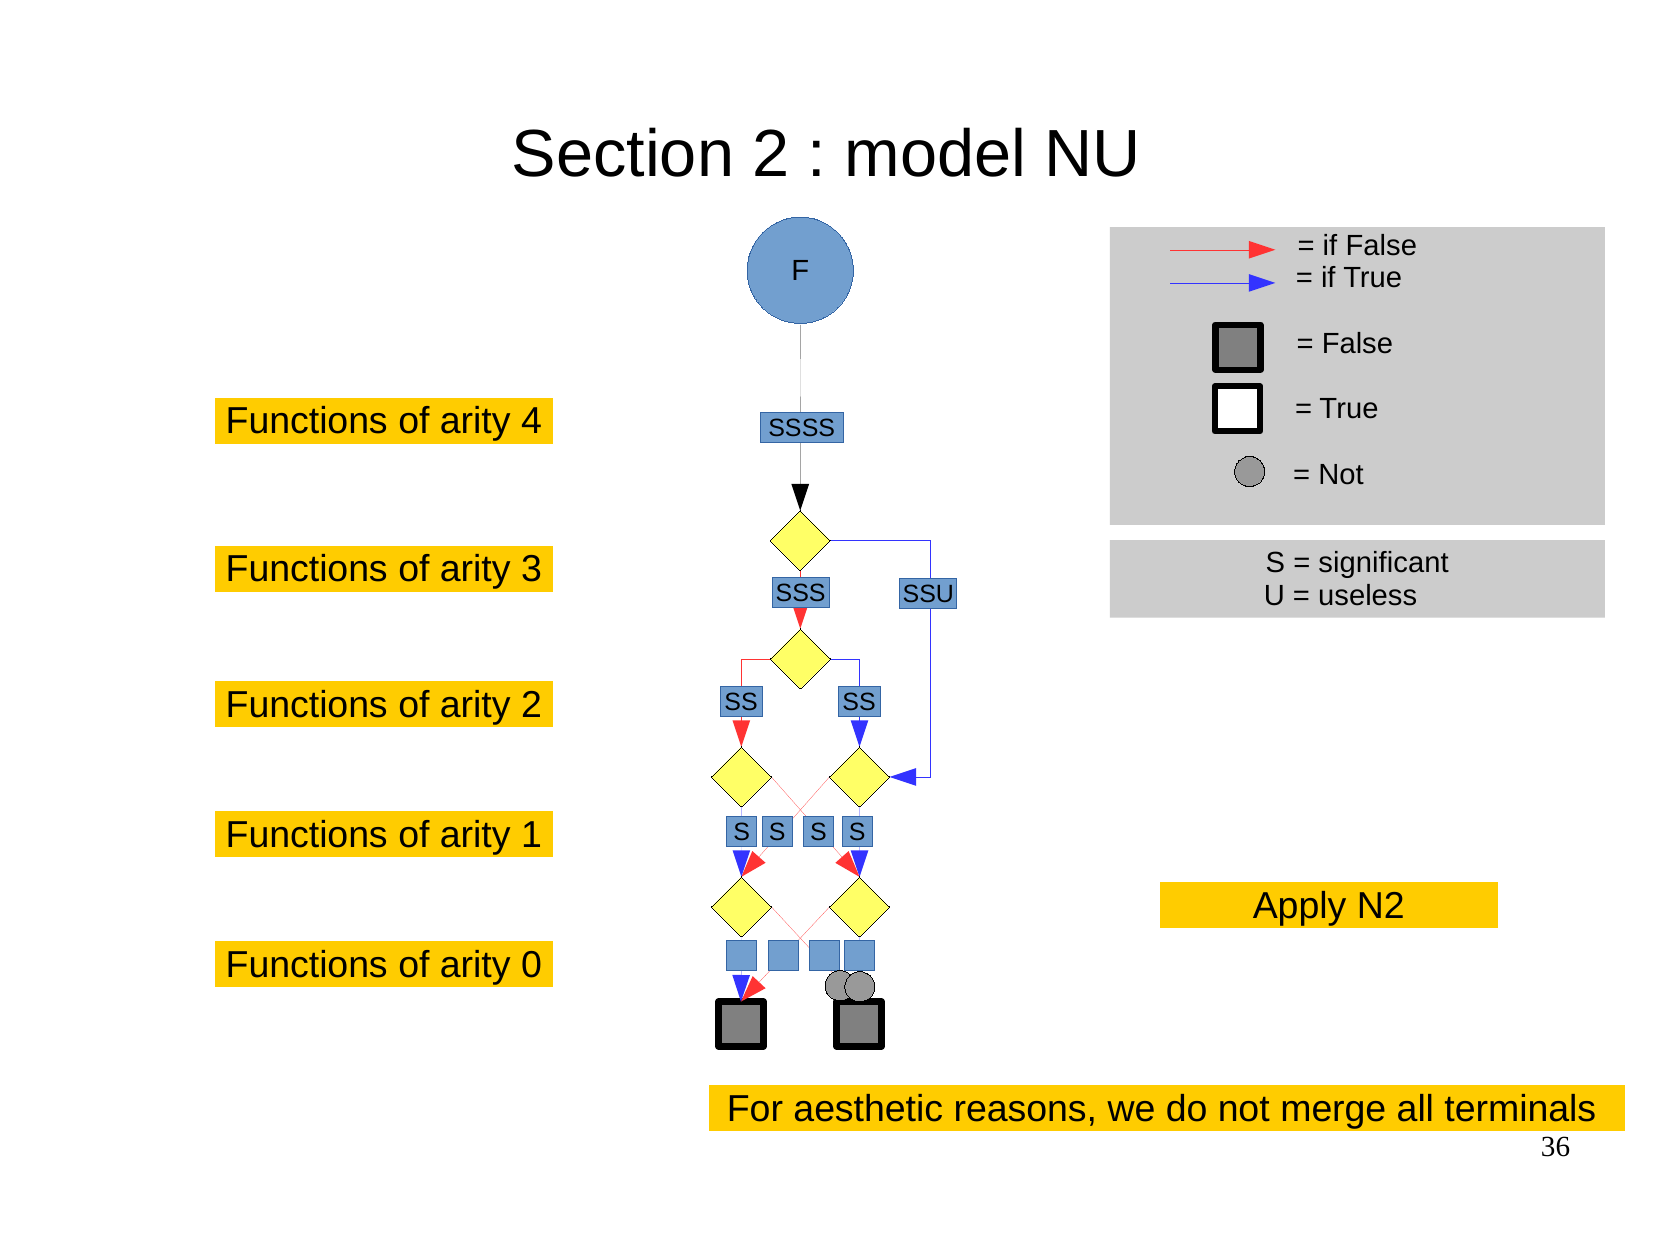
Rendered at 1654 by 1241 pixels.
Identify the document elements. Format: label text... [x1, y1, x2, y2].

text_box [770, 628, 831, 689]
text_box Functions of arity 1 [215, 811, 553, 857]
text_box [829, 876, 890, 937]
text_box [1215, 324, 1261, 370]
text_box [711, 746, 772, 807]
text_box [768, 940, 799, 971]
text_box Functions of arity 4 [215, 398, 553, 444]
text_box [829, 746, 890, 807]
text_box For aesthetic reasons, we do not merge all terminals [709, 1085, 1625, 1131]
text_box S [726, 816, 757, 847]
text_box Functions of arity 2 [215, 681, 553, 727]
text_box S [803, 816, 834, 847]
text_box [1234, 456, 1265, 487]
text_box [726, 940, 757, 971]
text_box [809, 940, 882, 1047]
text_box Functions of arity 3 [215, 546, 553, 592]
title Section 2 : model NU [82, 49, 1571, 257]
text_box SSU [899, 578, 957, 609]
text_box [711, 876, 772, 937]
text_box Functions of arity 0 [215, 941, 553, 987]
text_box SS [720, 686, 763, 717]
text_box = if False = if True = False = True = Not [1109, 227, 1605, 525]
text_box Apply N2 [1160, 882, 1498, 928]
text_box F [747, 257, 854, 324]
text_box SSSS [760, 412, 844, 443]
text_box S = significant U = useless [1109, 540, 1605, 618]
text_box S [842, 816, 873, 847]
text_box [1215, 386, 1261, 432]
text_box SS [838, 686, 881, 717]
text_box [770, 510, 831, 571]
text_box SSS [772, 577, 830, 608]
text_box S [762, 816, 793, 847]
text_box [718, 1001, 764, 1047]
